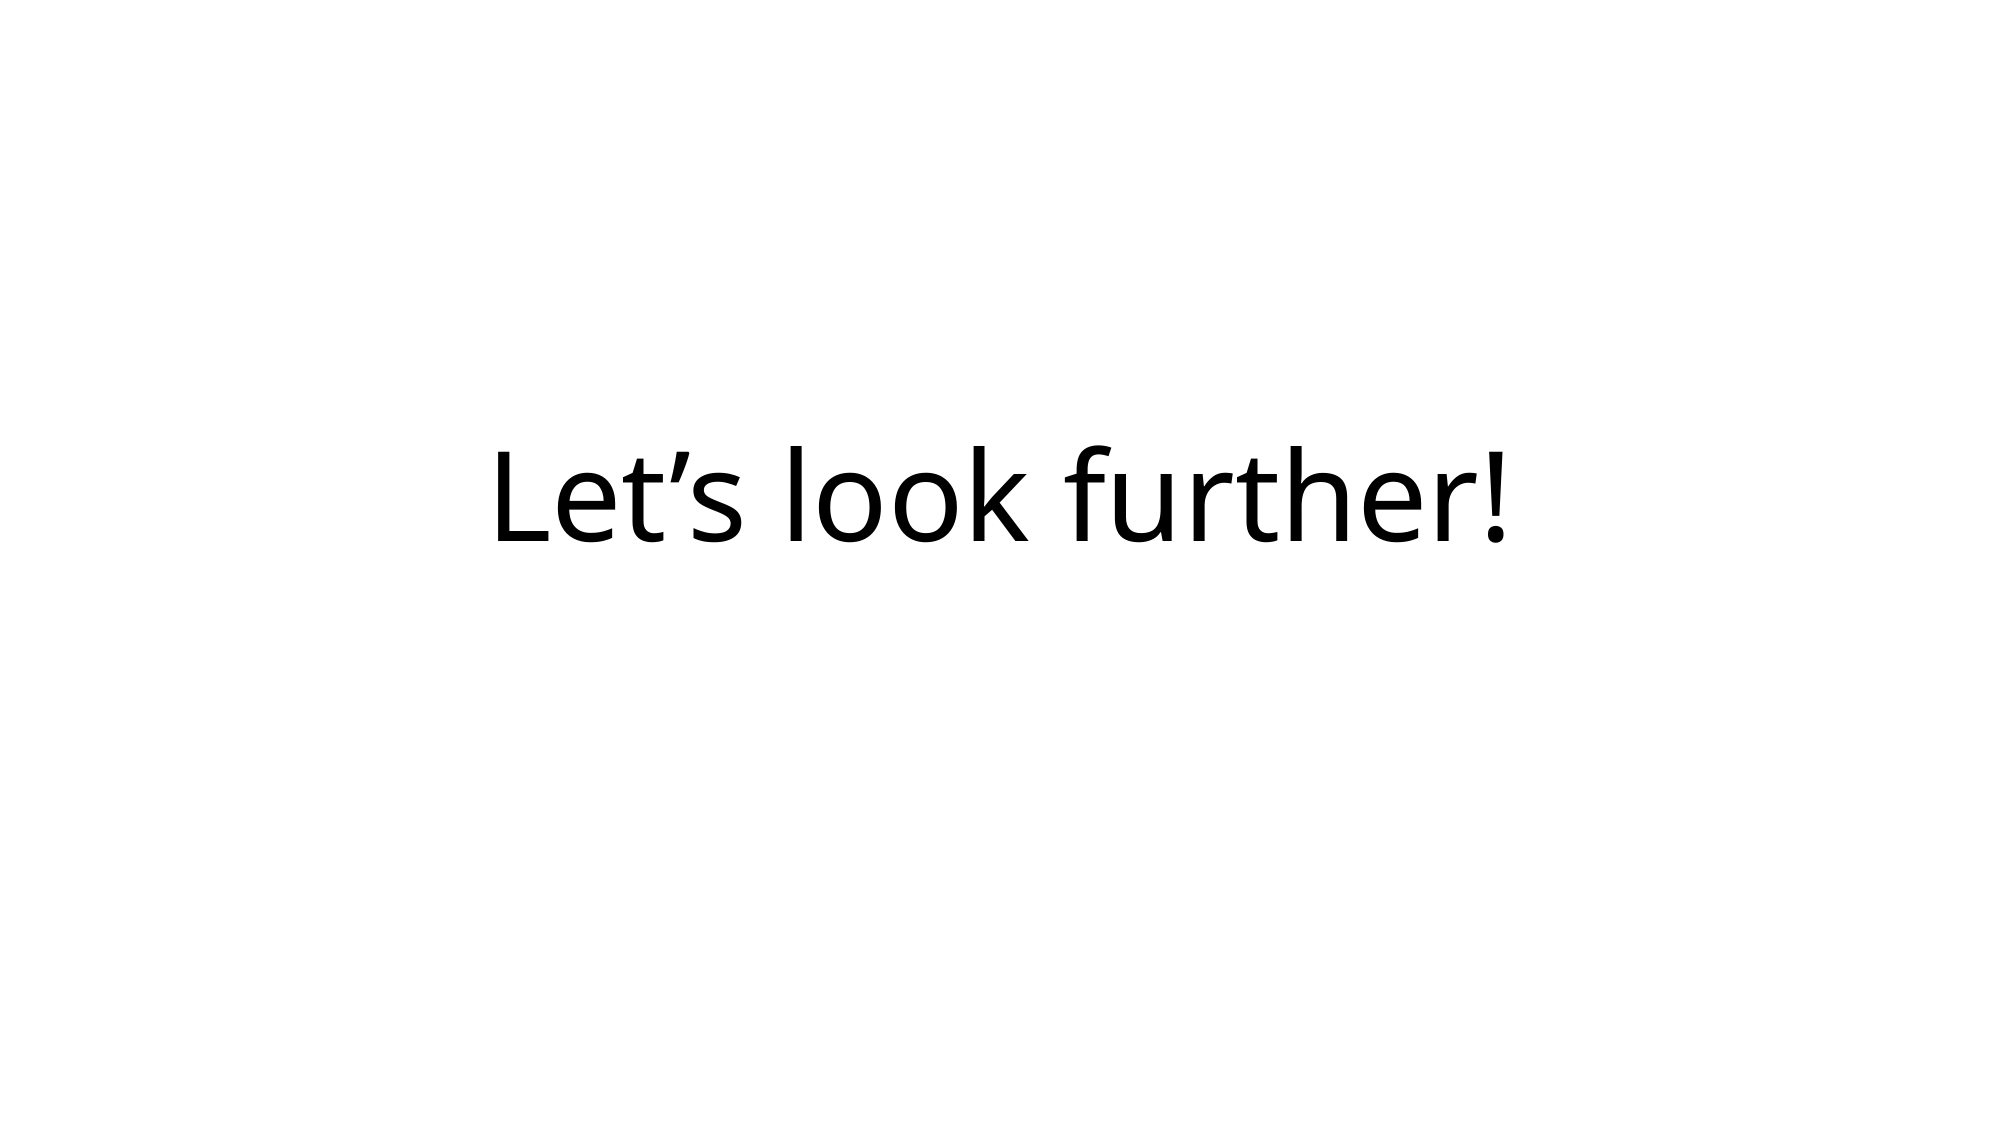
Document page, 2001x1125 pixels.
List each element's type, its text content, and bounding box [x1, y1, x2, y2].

title Let’s look further! [249, 184, 1750, 576]
